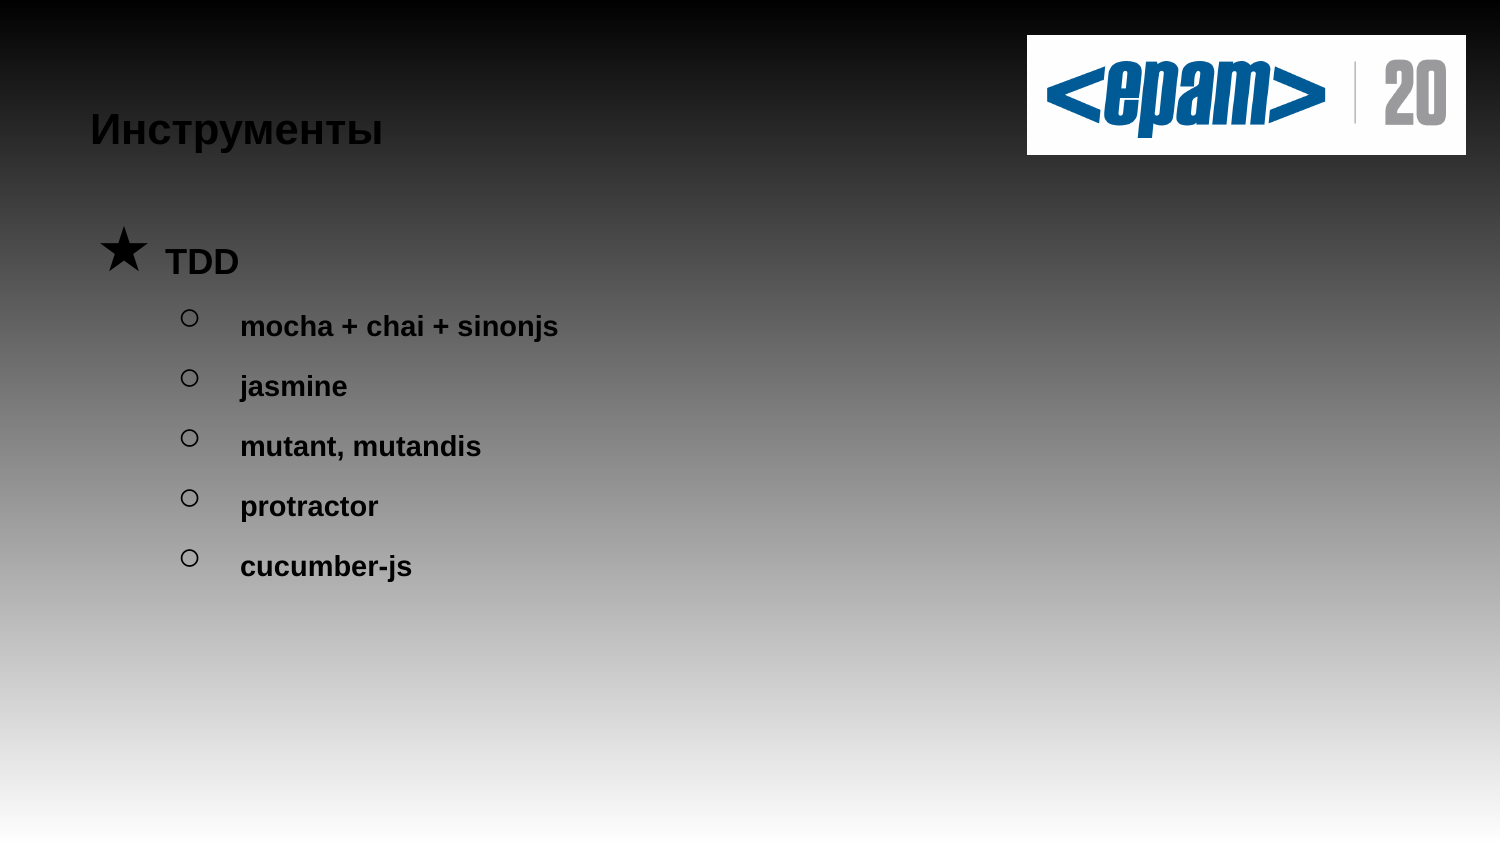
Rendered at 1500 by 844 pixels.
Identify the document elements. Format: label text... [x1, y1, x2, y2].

picture [1027, 35, 1466, 155]
list TDD mocha + chai + sinonjs jasmine mutant, mutandis protractor cucumber-js [75, 196, 1425, 808]
title Инструменты [75, 33, 1425, 175]
